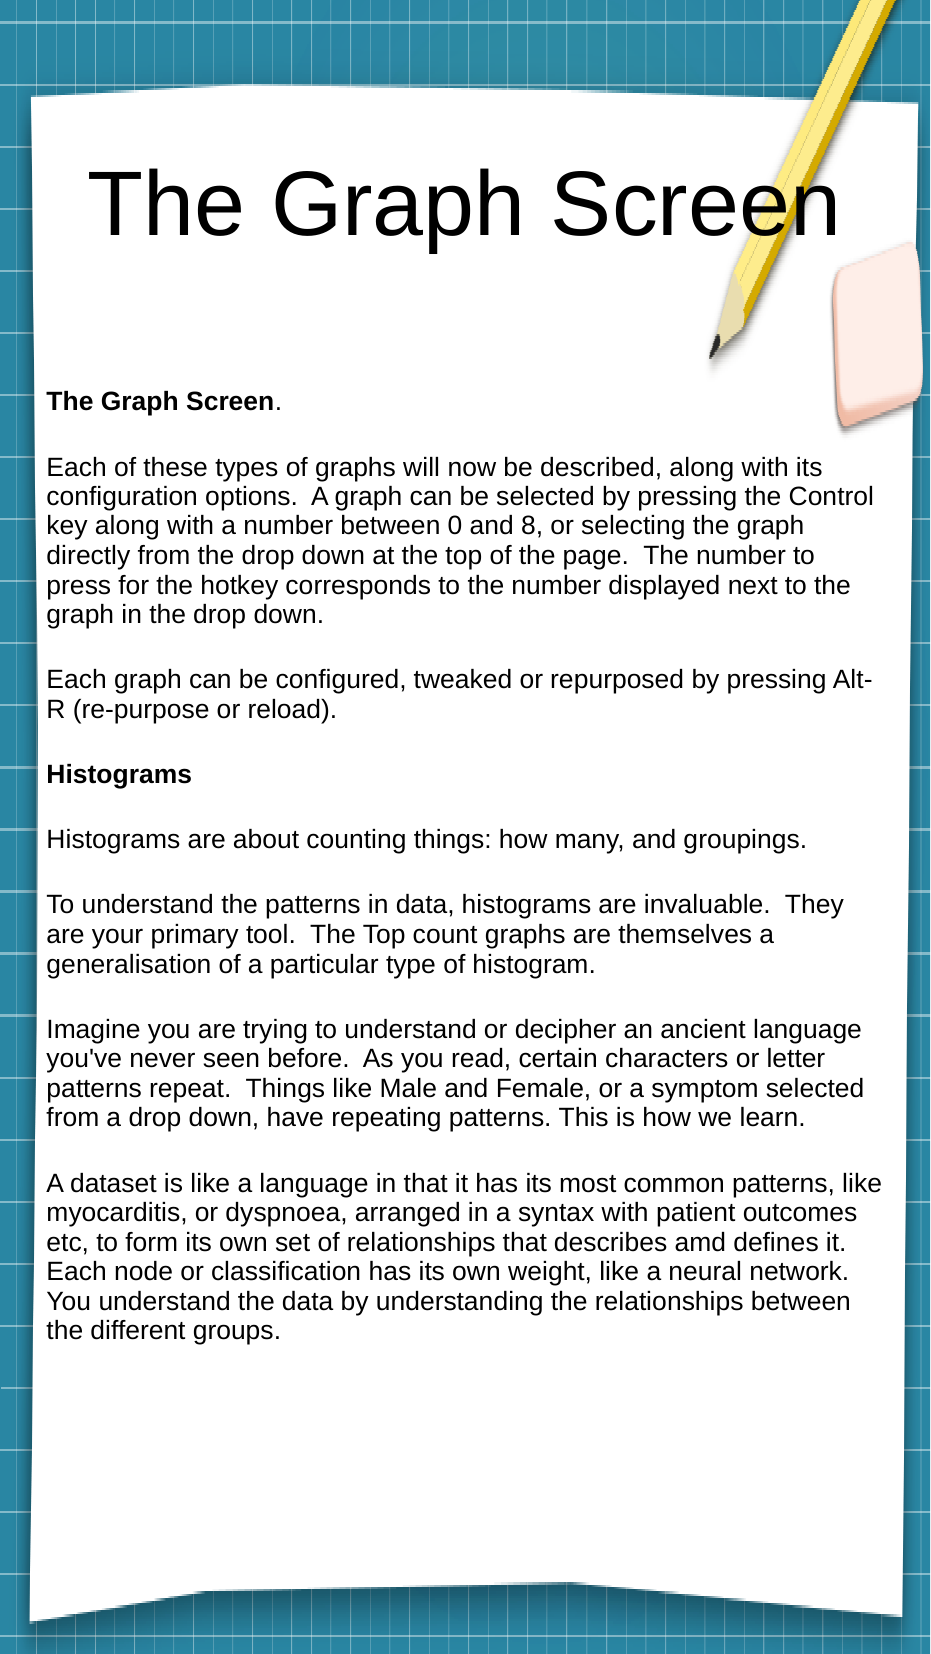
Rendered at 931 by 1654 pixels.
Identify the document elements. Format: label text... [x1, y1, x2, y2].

title The Graph Screen [46, 65, 884, 342]
picture [0, 0, 931, 1654]
list The Graph Screen. Each of these types of graphs will now be described, along with its configuration options. A graph can be selected by pressing the Control key along with a number between 0 and 8, or selecting the graph directly from the drop down at the top of the page. The number to press for the hotkey corresponds to the number displayed next to the graph in the drop down. Each graph can be configured, tweaked or repurposed by pressing Alt-R (re-purpose or reload). Histograms Histograms are about counting things: how many, and groupings. To understand the patterns in data, histograms are invaluable. They are your primary tool. The Top count graphs are themselves a generalisation of a particular type of histogram. Imagine you are trying to understand or decipher an ancient language you've never seen before. As you read, certain characters or letter patterns repeat. Things like Male and Female, or a symptom selected from a drop down, have repeating patterns. This is how we learn. A dataset is like a language in that it has its most common patterns, like myocarditis, or dyspnoea, arranged in a syntax with patient outcomes etc, to form its own set of relationships that describes amd defines it. Each node or classification has its own weight, like a neural network. You understand the data by understanding the relationships between the different groups. [46, 386, 884, 1346]
